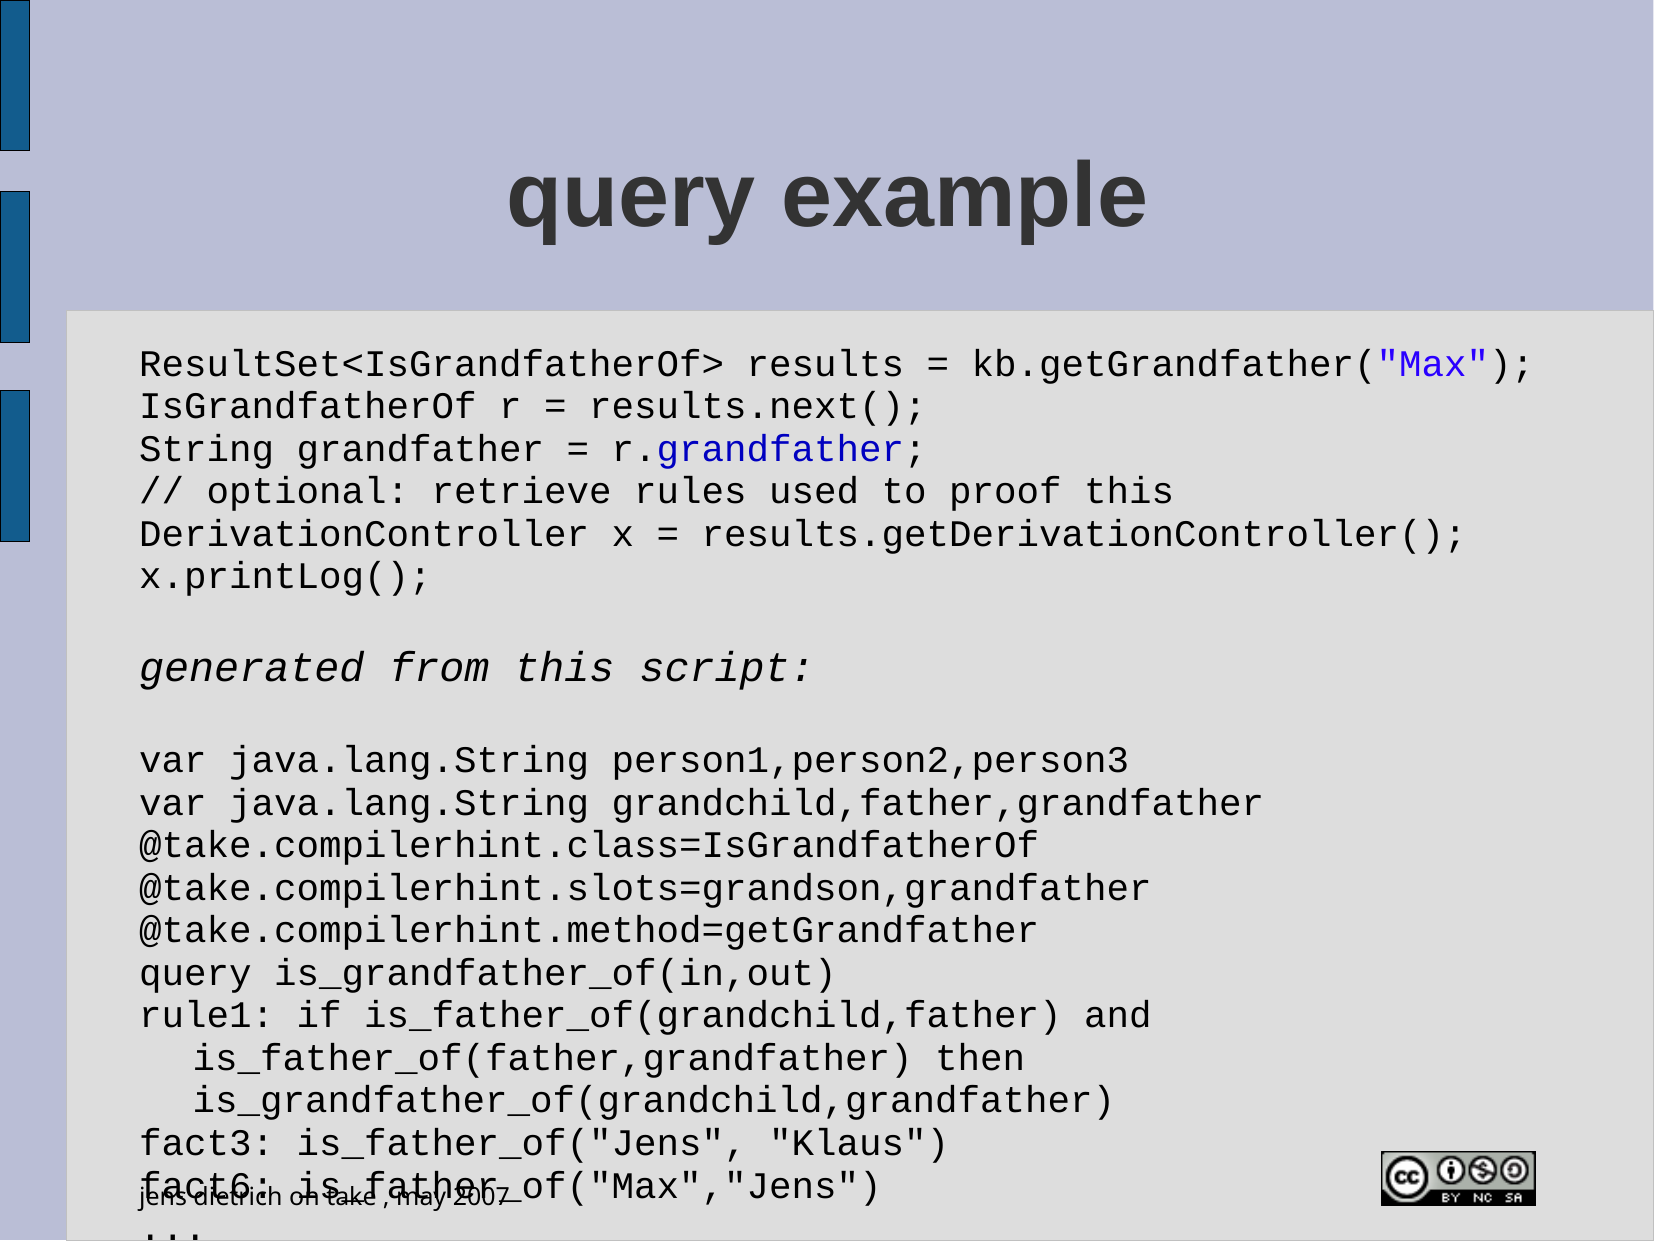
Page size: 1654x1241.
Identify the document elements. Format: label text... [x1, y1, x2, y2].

list ResultSet<IsGrandfatherOf> results = kb.getGrandfather("Max"); IsGrandfatherOf r = results.next(); String grandfather = r.grandfather; // optional: retrieve rules used to proof this DerivationController x = results.getDerivationController(); x.printLog(); generated from this script: var java.lang.String person1,person2,person3 var java.lang.String grandchild,father,grandfather @take.compilerhint.class=IsGrandfatherOf @take.compilerhint.slots=grandson,grandfather @take.compilerhint.method=getGrandfather query is_grandfather_of(in,out) rule1: if is_father_of(grandchild,father) and is_father_of(father,grandfather) then is_grandfather_of(grandchild,grandfather) fact3: is_father_of("Jens", "Klaus") fact6: is_father_of("Max","Jens") ... [121, 344, 1625, 1241]
title query example [121, 91, 1534, 299]
